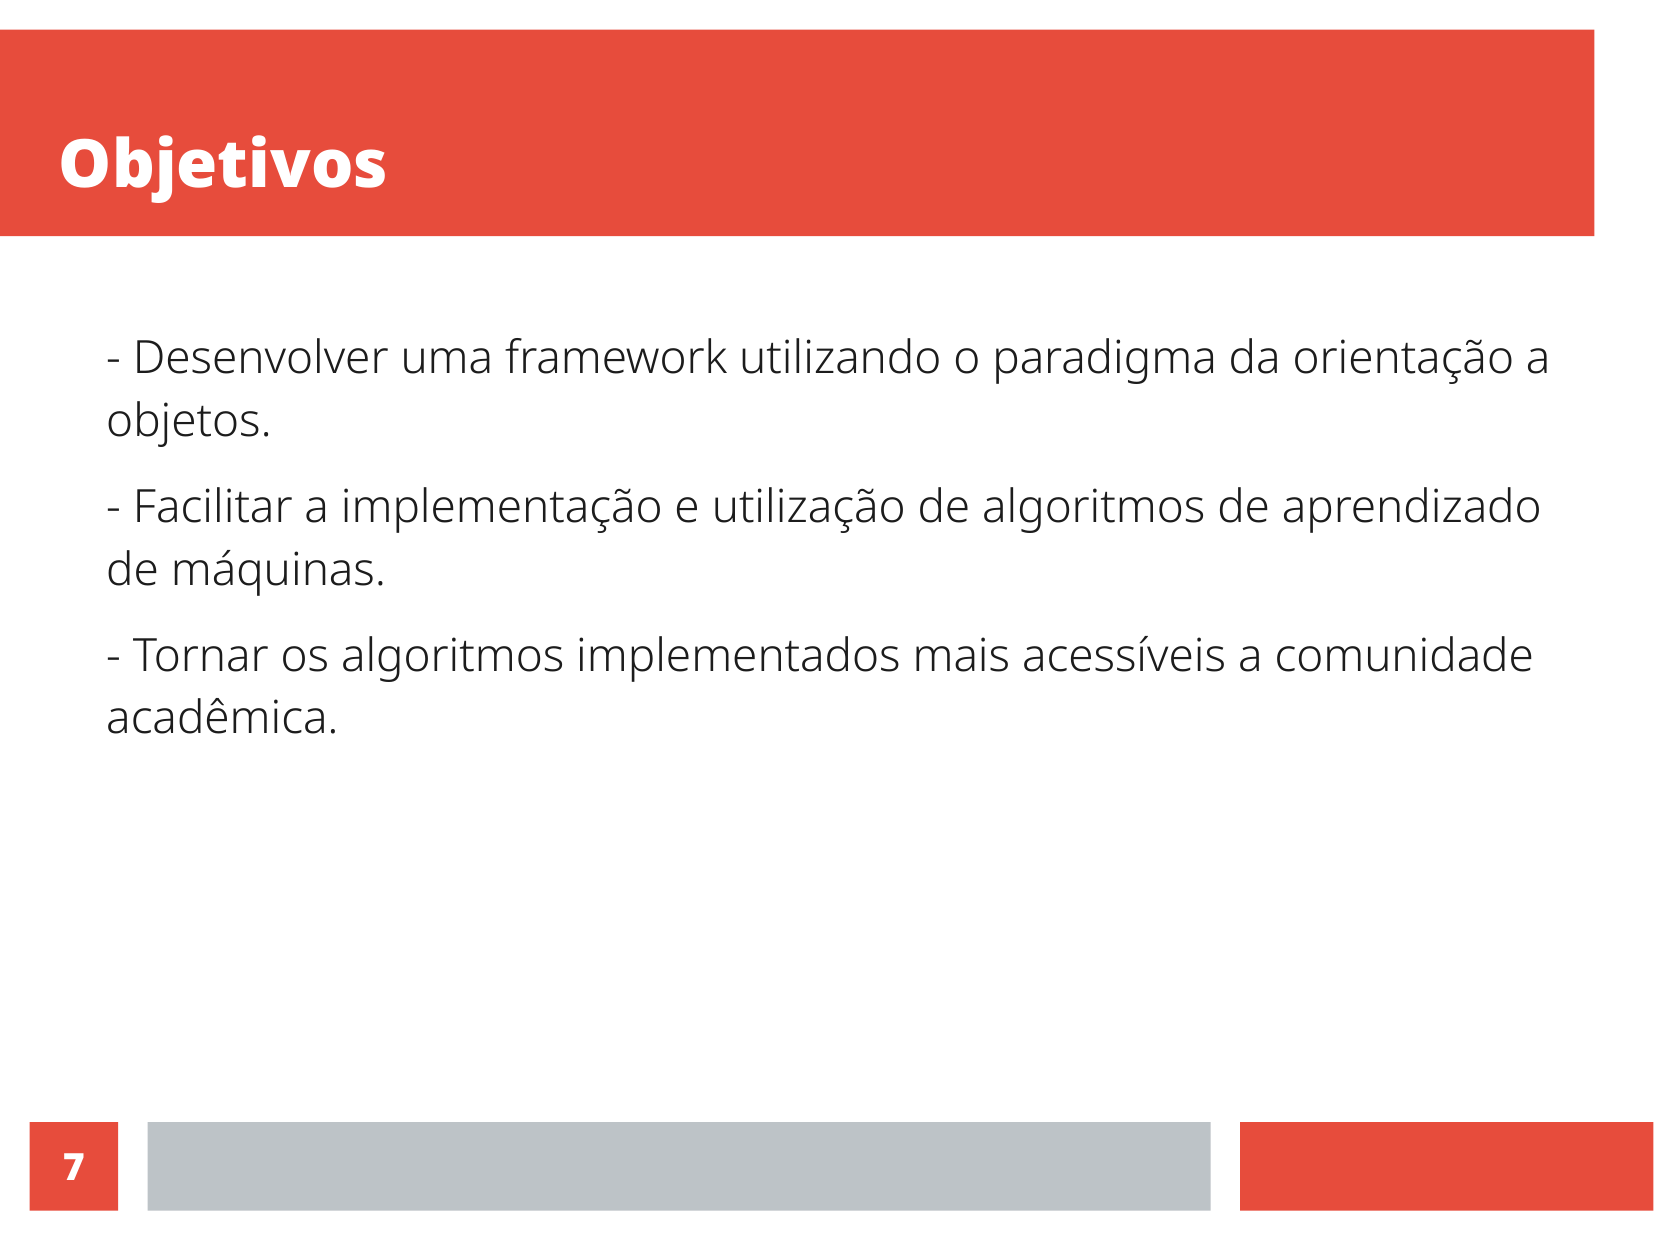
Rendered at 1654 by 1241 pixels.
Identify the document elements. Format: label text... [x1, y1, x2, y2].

title Objetivos [59, 59, 1595, 207]
list - Desenvolver uma framework utilizando o paradigma da orientação a objetos. - Facilitar a implementação e utilização de algoritmos de aprendizado de máquinas. - Tornar os algoritmos implementados mais acessíveis a comunidade acadêmica. [59, 324, 1565, 1093]
